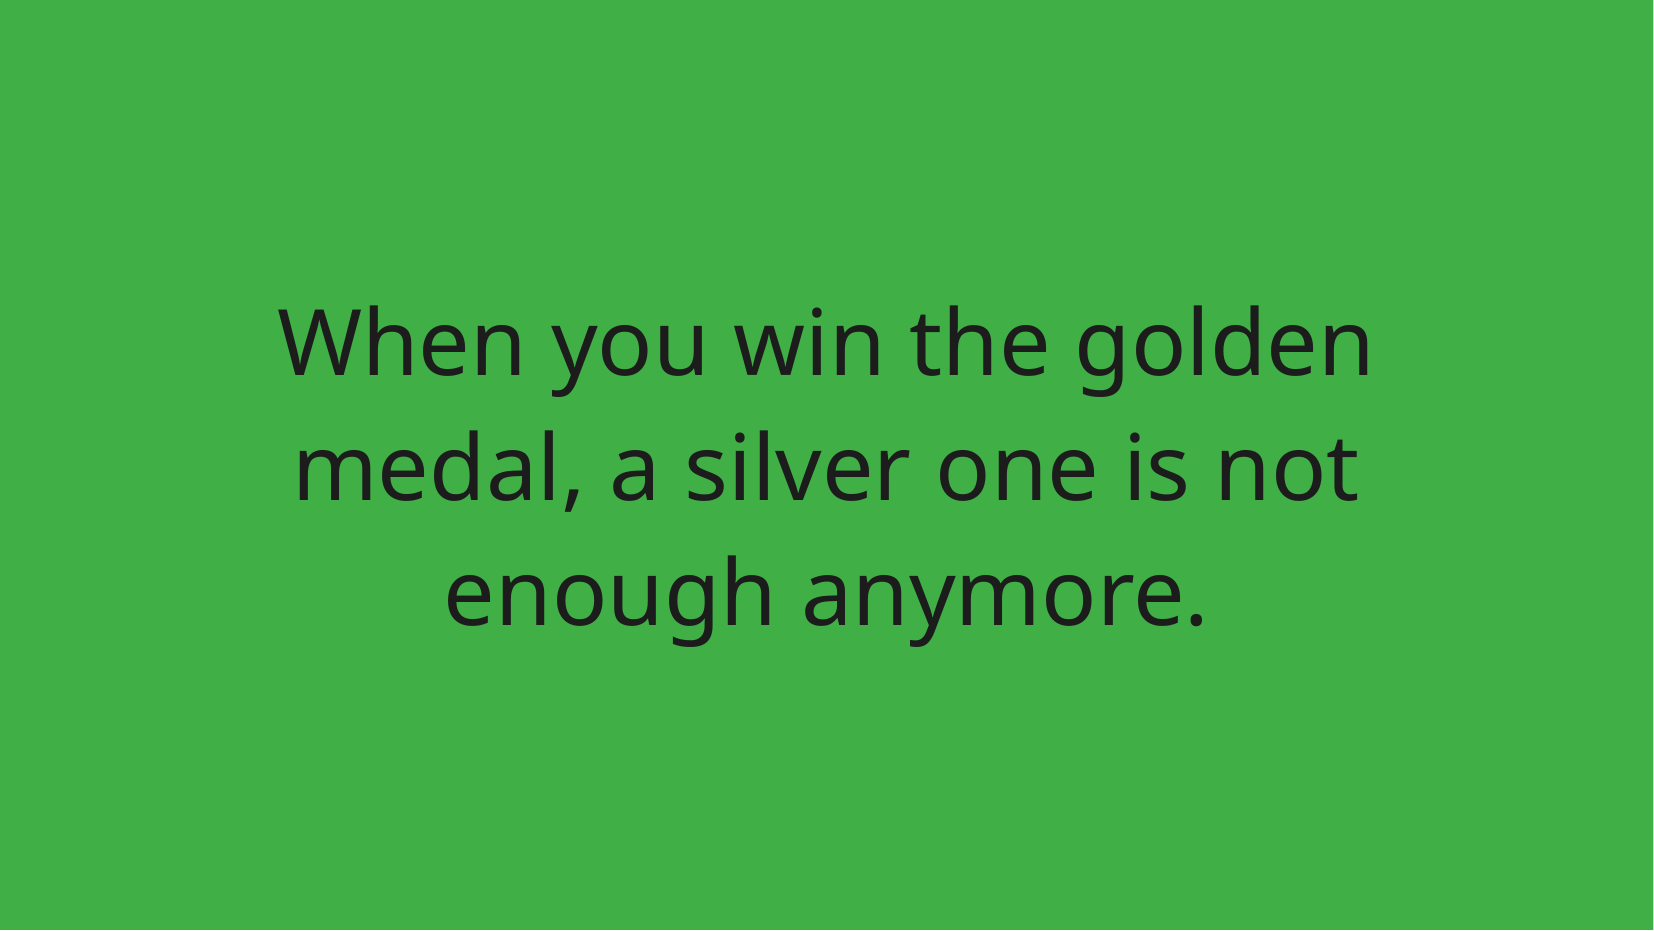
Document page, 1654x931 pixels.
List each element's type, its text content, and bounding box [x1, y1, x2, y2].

text_box When you win the golden medal, a silver one is not enough anymore. [236, 0, 1418, 931]
